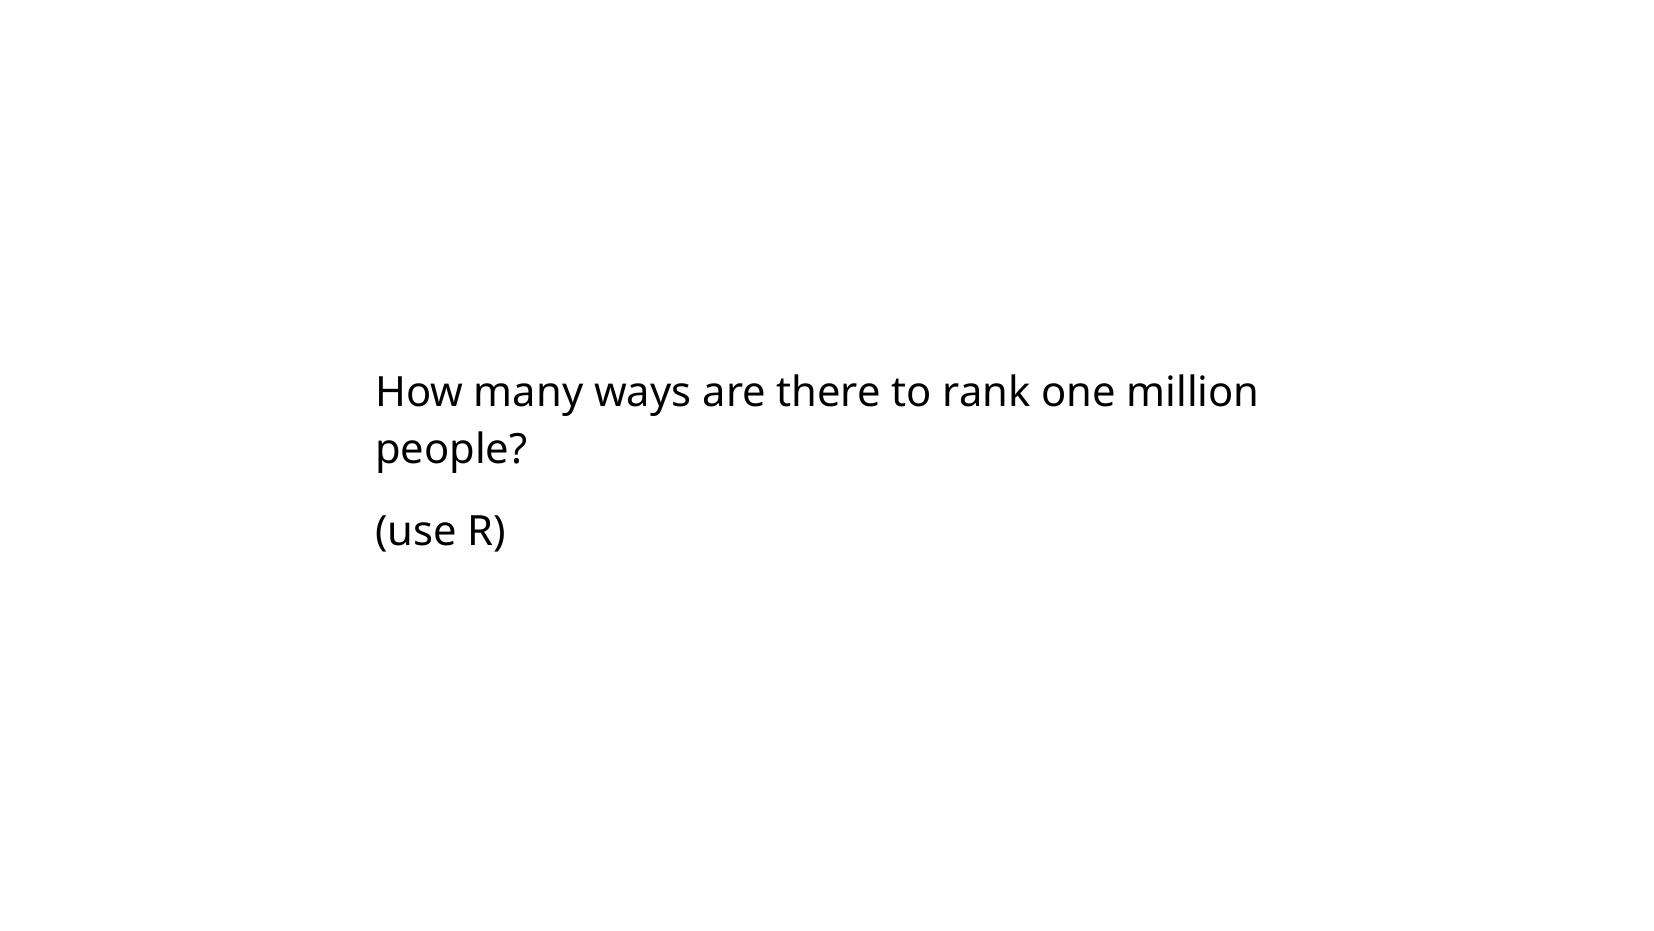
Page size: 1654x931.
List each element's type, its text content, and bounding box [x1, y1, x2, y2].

text_box How many ways are there to rank one million people? (use R) [360, 354, 1404, 513]
